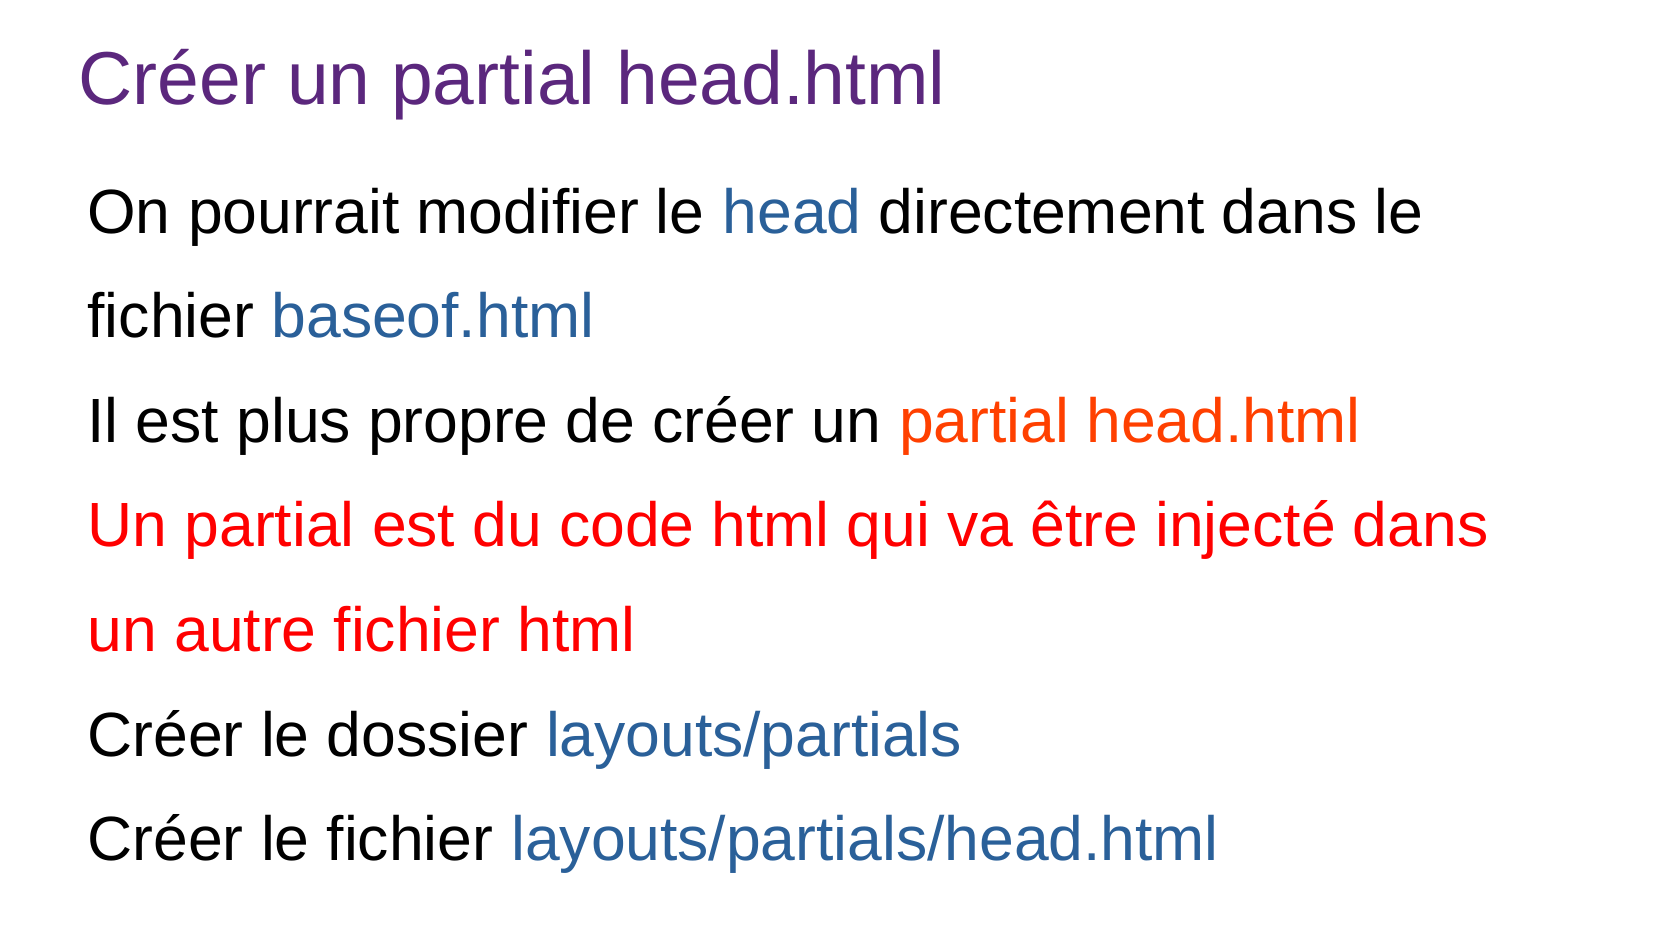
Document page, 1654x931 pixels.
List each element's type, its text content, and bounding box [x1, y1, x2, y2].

text_box On pourrait modifier le head directement dans le fichier baseof.html Il est plus propre de créer un partial head.html Un partial est du code html qui va être injecté dans un autre fichier html Créer le dossier layouts/partials Créer le fichier layouts/partials/head.html [87, 141, 1576, 874]
title Créer un partial head.html [78, 36, 1556, 148]
